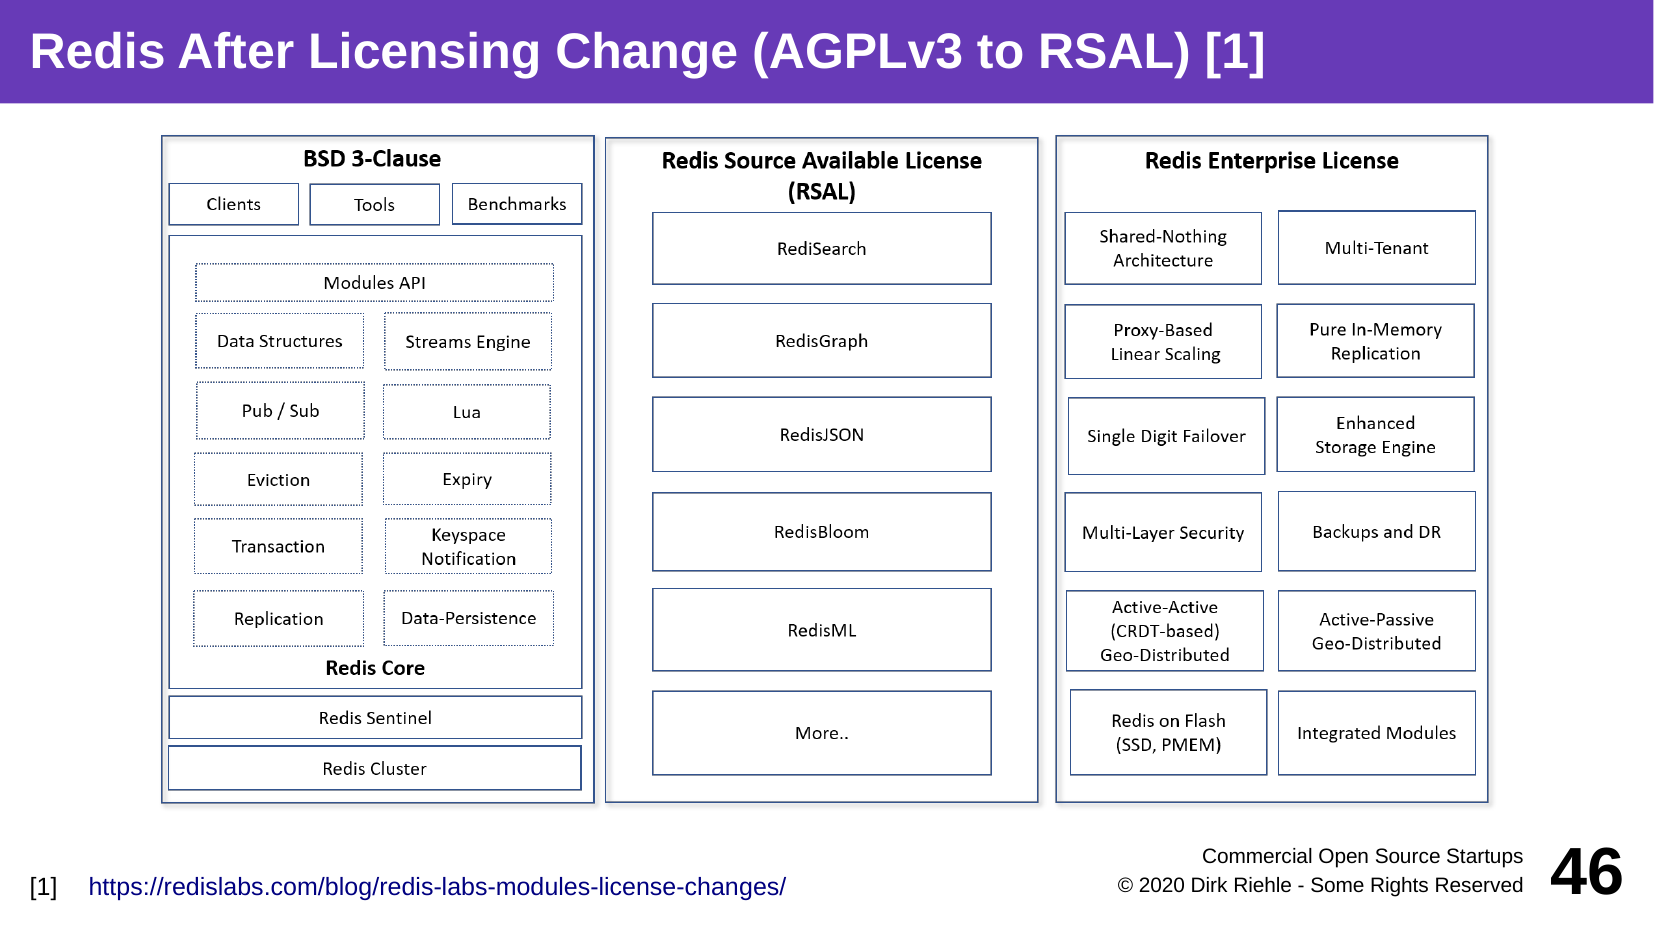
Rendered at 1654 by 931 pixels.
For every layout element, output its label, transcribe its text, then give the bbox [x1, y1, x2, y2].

title Redis After Licensing Change (AGPLv3 to RSAL) [1] [0, 0, 1654, 104]
text_box [1] https://redislabs.com/blog/redis-labs-modules-license-changes/ [0, 812, 1182, 931]
picture [156, 132, 1497, 813]
